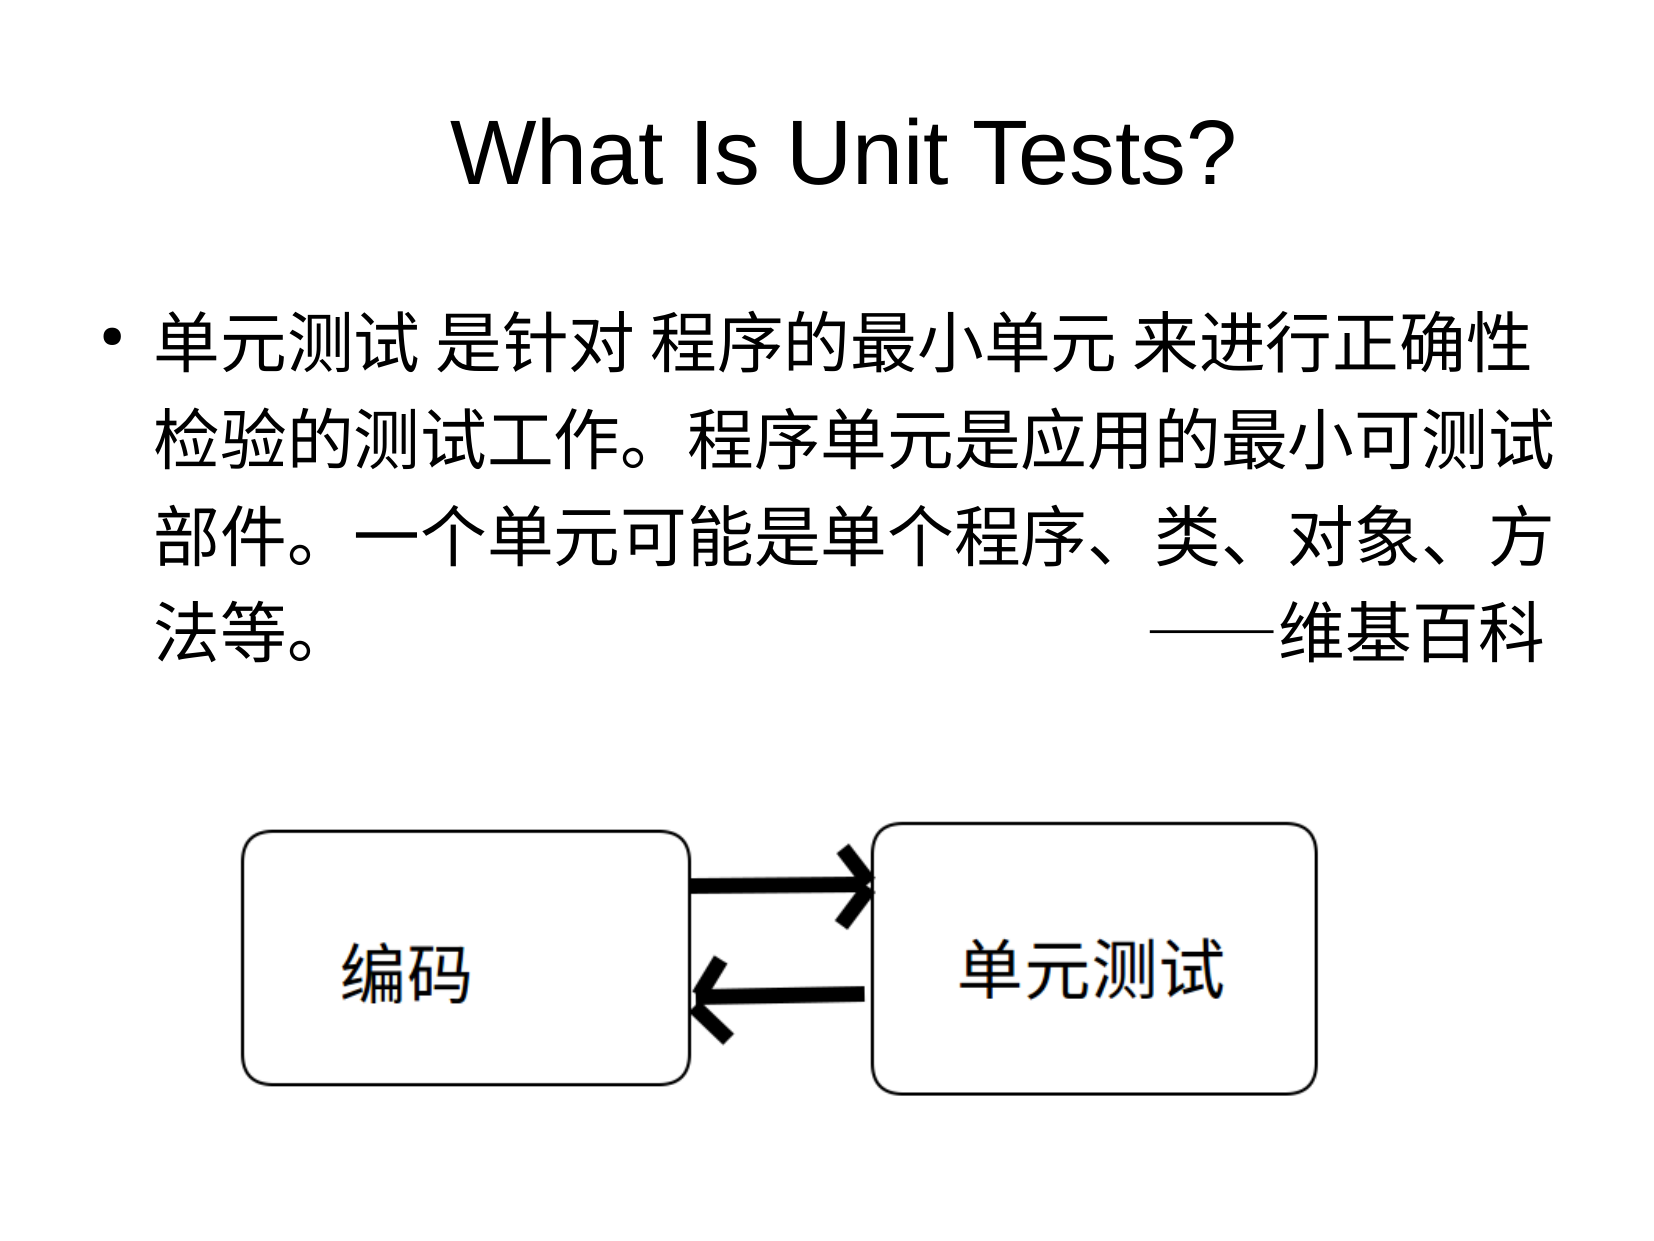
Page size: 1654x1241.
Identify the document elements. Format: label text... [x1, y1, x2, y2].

title What Is Unit Tests? [82, 49, 1571, 257]
list 单元测试 是针对 程序的最小单元 来进行正确性检验的测试工作。程序单元是应用的最小可测试部件。一个单元可能是单个程序、类、对象、方法等。 ——维基百科 [82, 290, 1571, 1010]
picture [210, 805, 1340, 1111]
